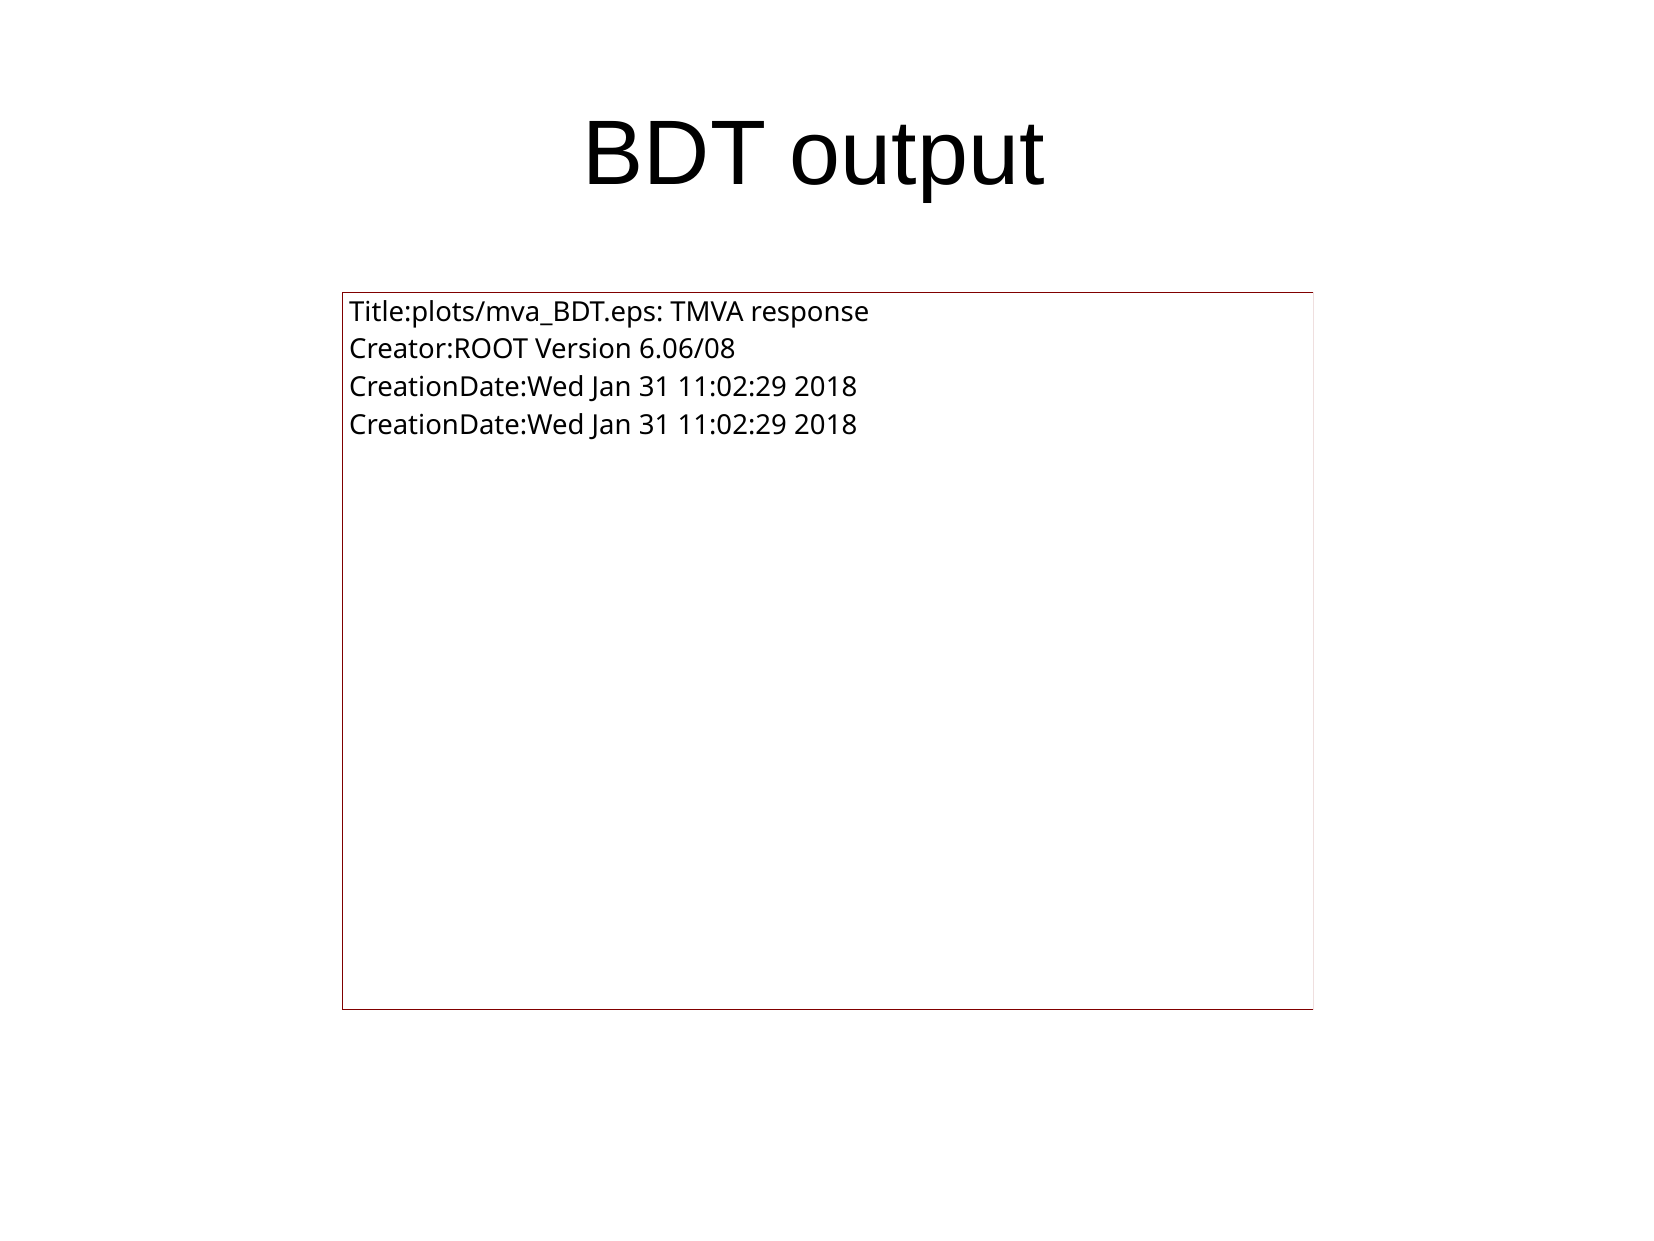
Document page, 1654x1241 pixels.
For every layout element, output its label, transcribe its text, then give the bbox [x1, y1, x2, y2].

picture [340, 290, 1314, 1010]
title BDT output [82, 49, 1571, 257]
